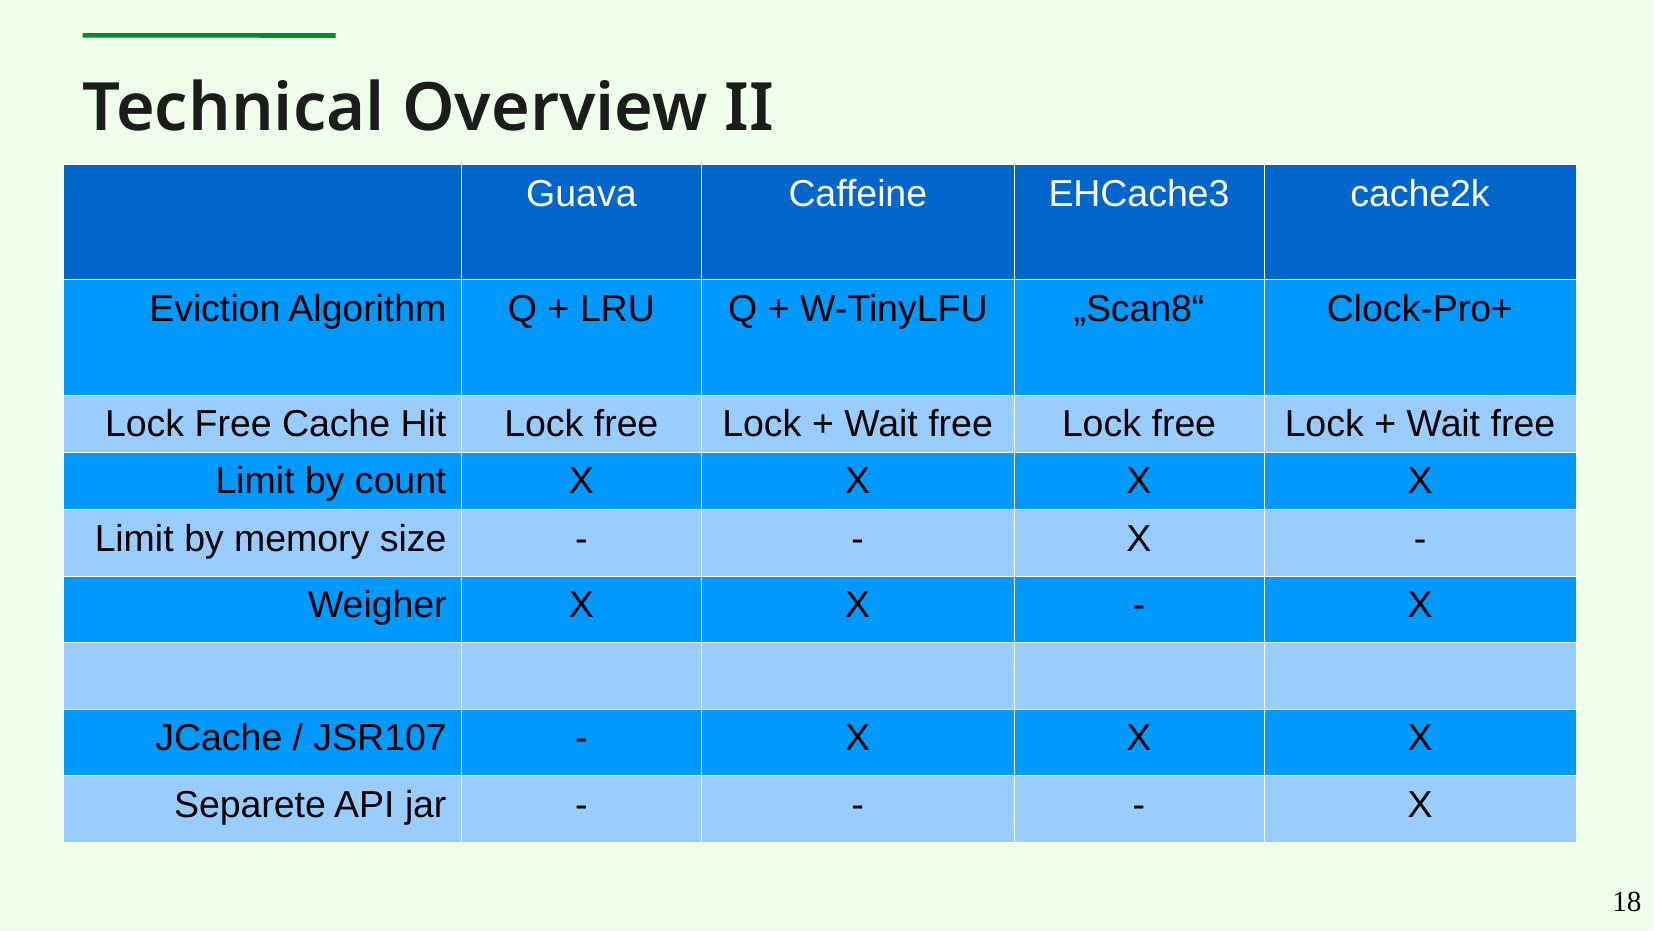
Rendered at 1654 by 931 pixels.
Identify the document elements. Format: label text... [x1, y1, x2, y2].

table_cell [462, 643, 701, 709]
table_header Caffeine [702, 165, 1014, 279]
table_cell X [702, 577, 1014, 642]
table_cell - [1015, 577, 1264, 642]
table_cell Limit by memory size [64, 510, 461, 576]
table_cell Q + LRU [462, 280, 701, 395]
table_cell X [1265, 453, 1576, 509]
table_cell [64, 643, 461, 709]
table_cell Limit by count [64, 453, 461, 509]
table_cell Lock free [1015, 396, 1264, 452]
table_header EHCache3 [1015, 165, 1264, 279]
table_cell X [1265, 710, 1576, 775]
title Technical Overview II [82, 59, 1571, 164]
table_header cache2k [1265, 165, 1576, 279]
table_cell „Scan8“ [1015, 280, 1264, 395]
table_cell X [462, 453, 701, 509]
table_cell Q + W-TinyLFU [702, 280, 1014, 395]
table_header [64, 165, 461, 279]
table_cell Lock free [462, 396, 701, 452]
table_cell - [702, 776, 1014, 842]
table_cell X [1015, 510, 1264, 576]
table_cell Eviction Algorithm [64, 280, 461, 395]
table_cell - [462, 776, 701, 842]
table_cell X [462, 577, 701, 642]
table_cell - [462, 710, 701, 775]
table_cell Clock-Pro+ [1265, 280, 1576, 395]
table_cell [702, 643, 1014, 709]
table_cell Lock Free Cache Hit [64, 396, 461, 452]
table_cell X [1265, 776, 1576, 842]
table_cell - [1265, 510, 1576, 576]
table_cell X [1265, 577, 1576, 642]
table_cell - [702, 510, 1014, 576]
table_cell Lock + Wait free [702, 396, 1014, 452]
table_cell - [462, 510, 701, 576]
table_cell [1015, 643, 1264, 709]
table_cell Weigher [64, 577, 461, 642]
table_cell X [702, 453, 1014, 509]
table_cell X [702, 710, 1014, 775]
table_cell JCache / JSR107 [64, 710, 461, 775]
table_cell X [1015, 453, 1264, 509]
table_cell Lock + Wait free [1265, 396, 1576, 452]
table_cell X [1015, 710, 1264, 775]
table_cell Separete API jar [64, 776, 461, 842]
table_header Guava [462, 165, 701, 279]
table_cell - [1015, 776, 1264, 842]
table_cell [1265, 643, 1576, 709]
